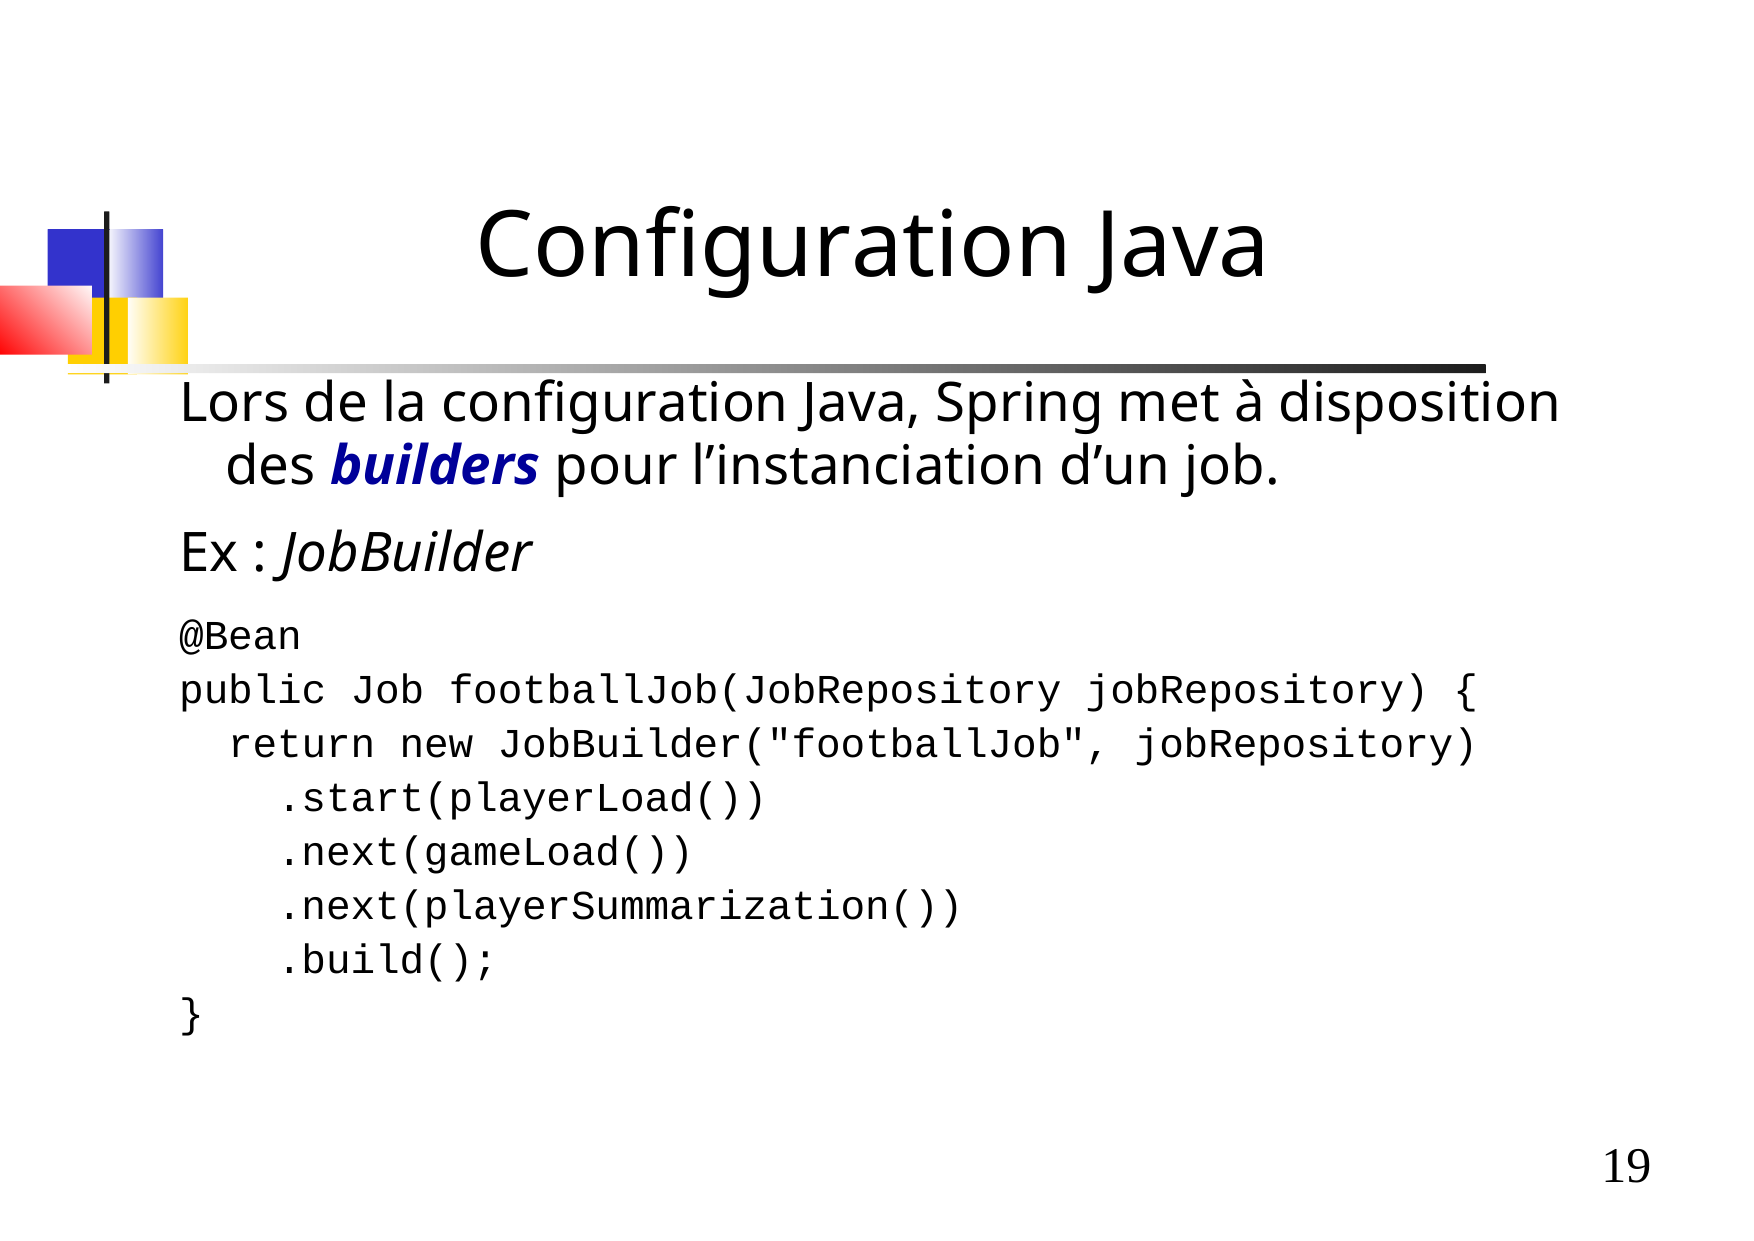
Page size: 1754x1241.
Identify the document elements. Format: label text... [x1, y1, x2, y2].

title Configuration Java [179, 139, 1567, 351]
list Lors de la configuration Java, Spring met à disposition des builders pour l’instanciation d’un job. Ex : JobBuilder @Bean public Job footballJob(JobRepository jobRepository) { return new JobBuilder("footballJob", jobRepository) .start(playerLoad()) .next(gameLoad()) .next(playerSummarization()) .build(); } [179, 371, 1567, 1091]
